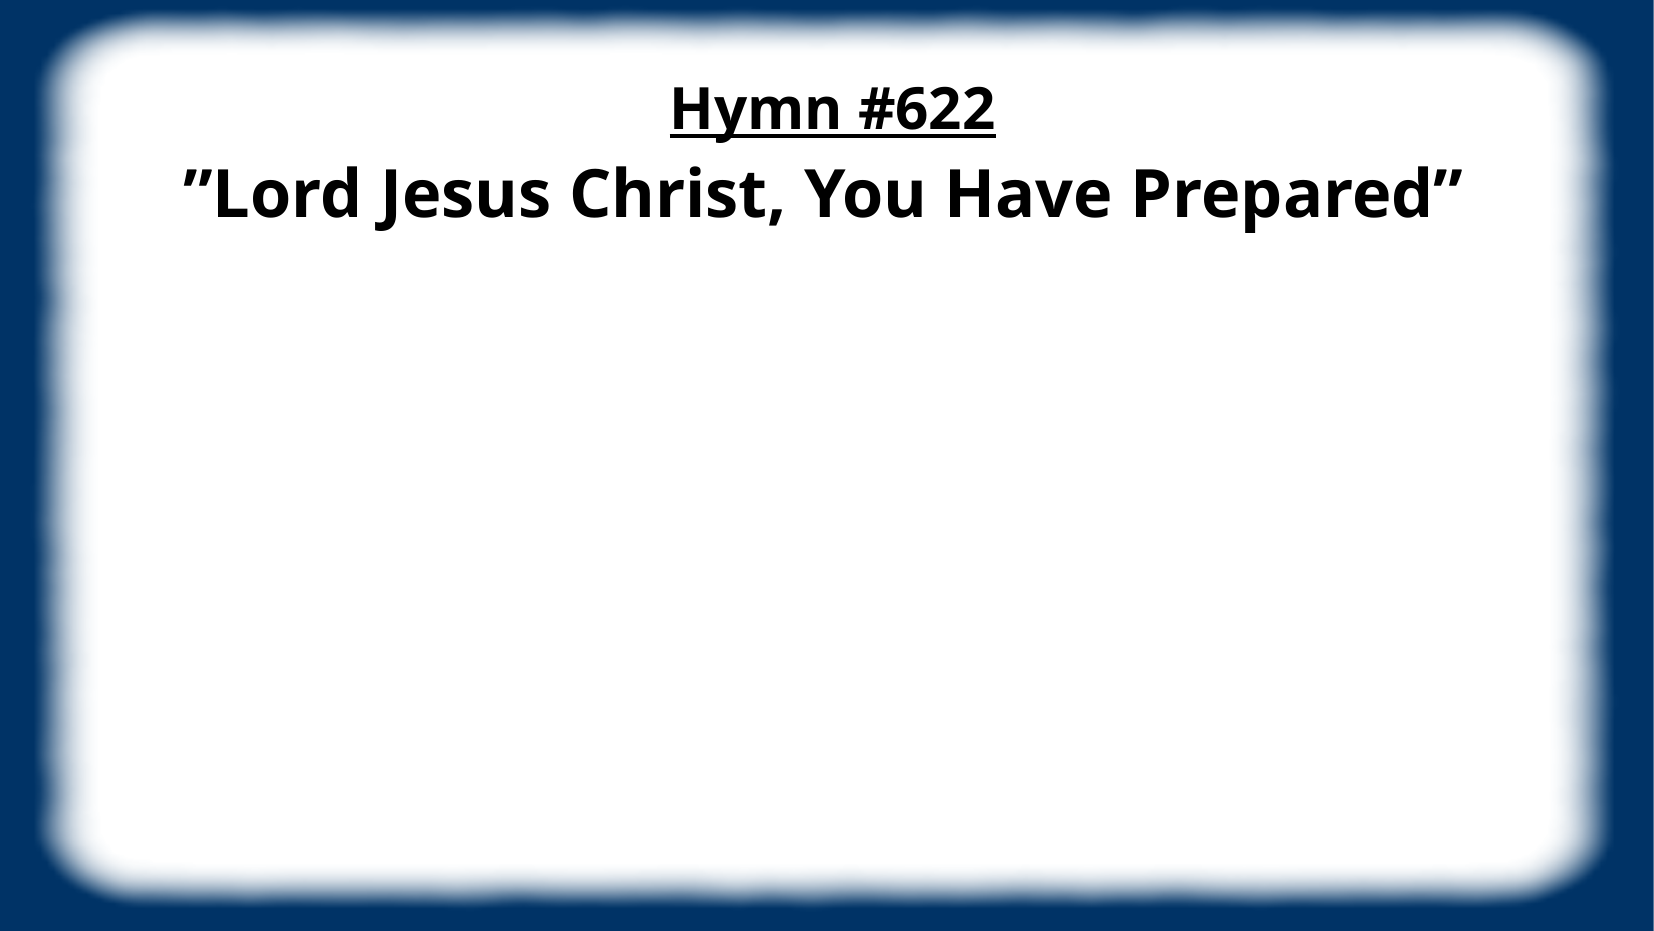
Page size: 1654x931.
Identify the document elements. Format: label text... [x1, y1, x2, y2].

picture [0, 0, 1654, 931]
text_box Hymn #622 ”Lord Jesus Christ, You Have Prepared” [90, 60, 1576, 241]
